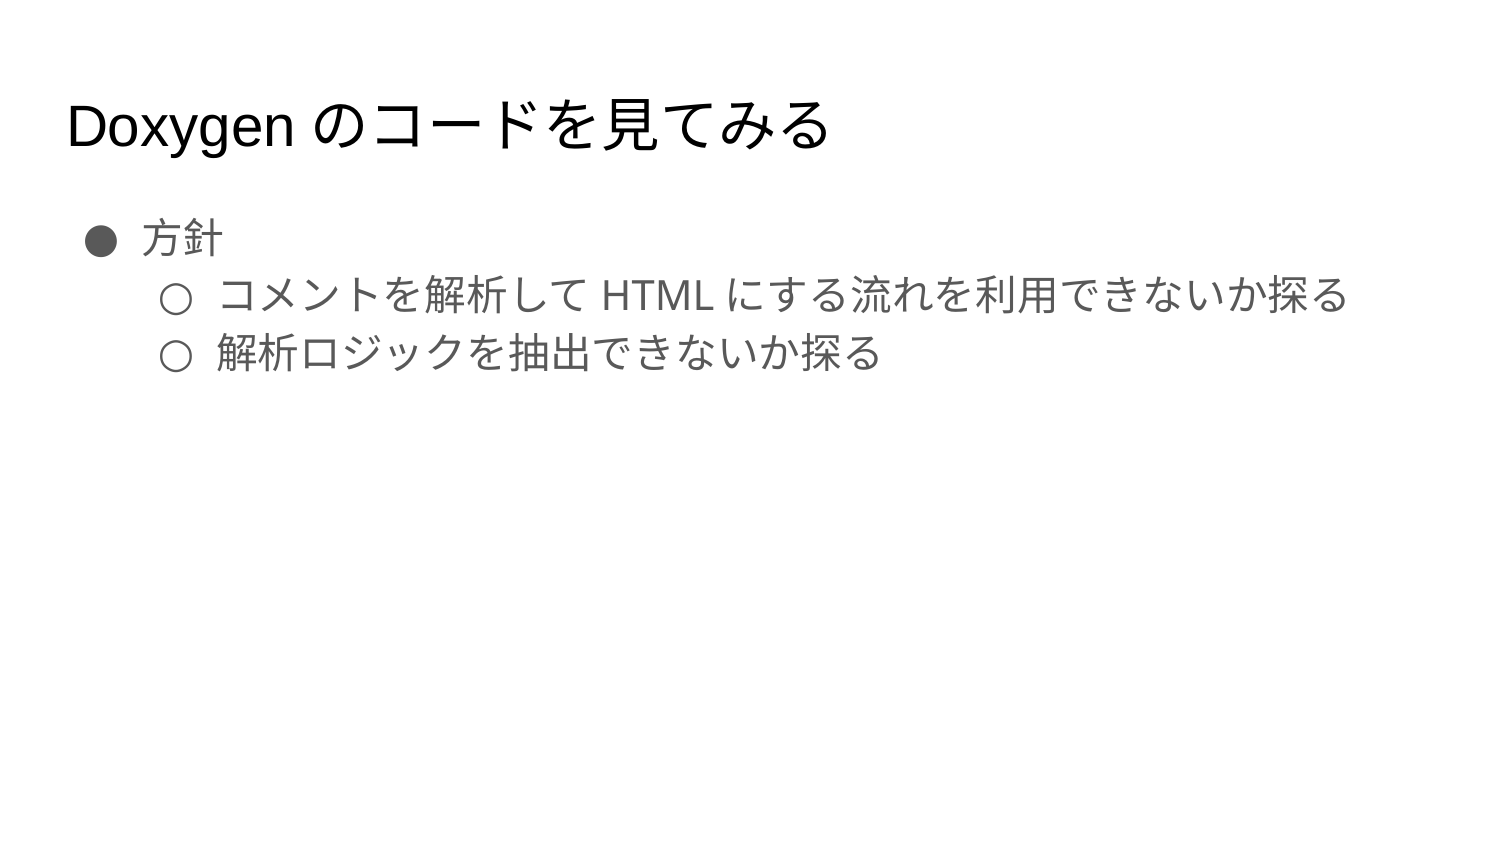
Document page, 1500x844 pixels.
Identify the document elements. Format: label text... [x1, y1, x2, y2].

title Doxygenのコードを見てみる [51, 72, 1449, 167]
list 方針 コメントを解析してHTMLにする流れを利用できないか探る 解析ロジックを抽出できないか探る [51, 189, 1449, 750]
